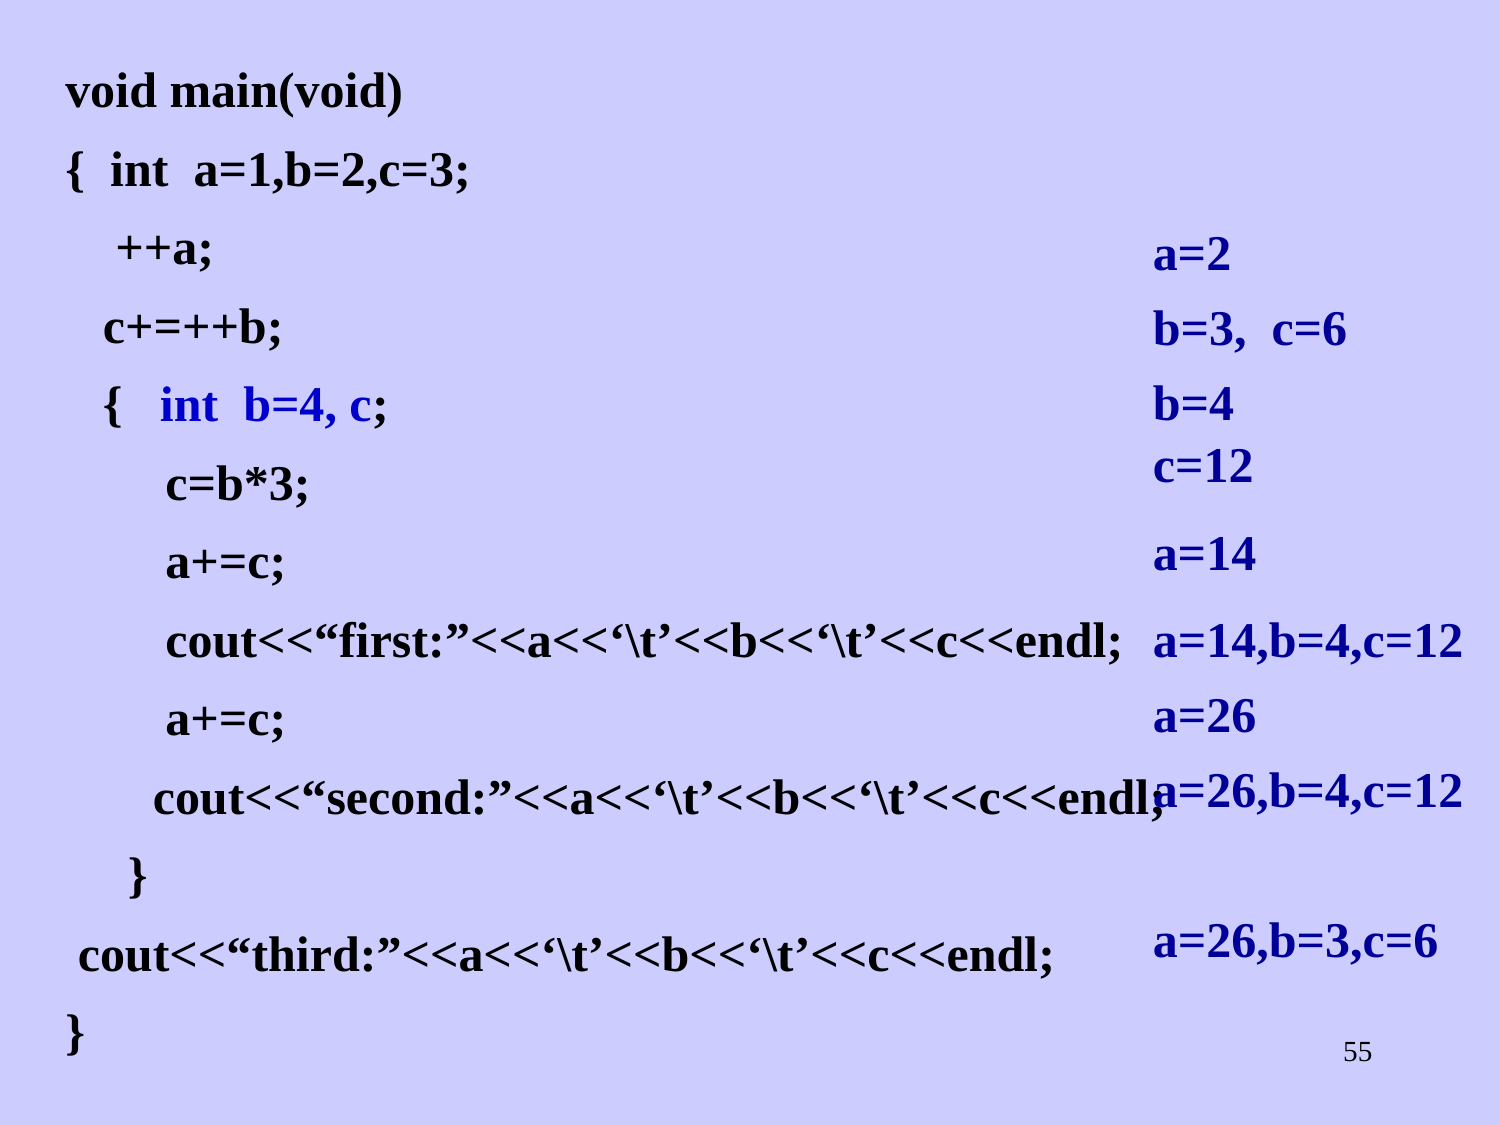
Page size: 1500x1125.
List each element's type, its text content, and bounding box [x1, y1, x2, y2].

text_box void main(void) { int a=1,b=2,c=3; ++a; c+=++b; { int b=4, c; c=b*3; a+=c; cout<<“first:”<<a<<‘\t’<<b<<‘\t’<<c<<endl; a+=c; cout<<“second:”<<a<<‘\t’<<b<<‘\t’<<c<<endl; } cout<<“third:”<<a<<‘\t’<<b<<‘\t’<<c<<endl; } [62, 50, 1300, 1062]
text_box c=12 [1149, 425, 1426, 495]
text_box a=26,b=4,c=12 [1149, 750, 1488, 820]
text_box <编号> [1074, 1025, 1388, 1101]
text_box a=26 [1149, 675, 1463, 745]
text_box b=3, c=6 [1149, 287, 1426, 358]
text_box a=14,b=4,c=12 [1149, 600, 1476, 670]
text_box a=26,b=3,c=6 [1149, 900, 1463, 970]
text_box a=2 [1149, 212, 1426, 283]
text_box b=4 [1149, 362, 1426, 425]
text_box a=14 [1149, 512, 1426, 583]
